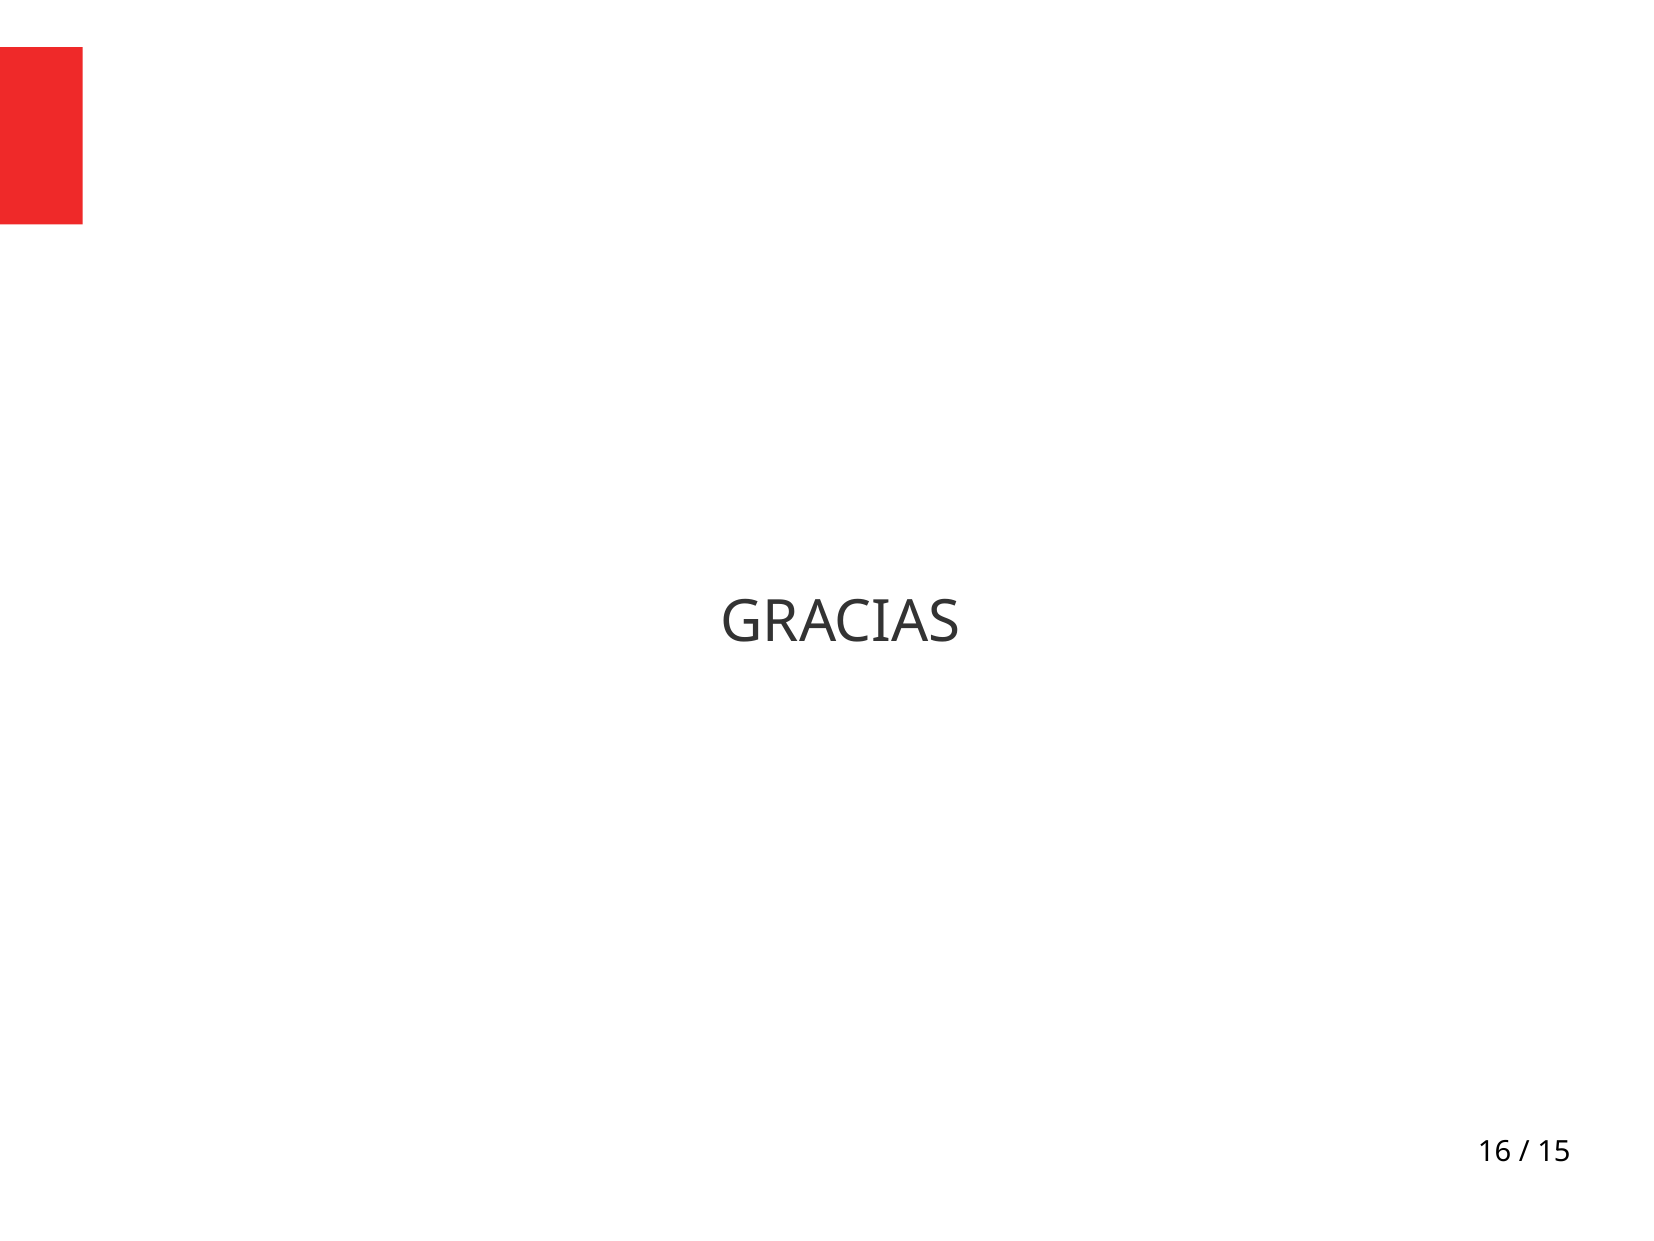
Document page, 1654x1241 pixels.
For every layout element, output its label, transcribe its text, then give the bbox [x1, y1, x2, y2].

list GRACIAS [649, 578, 1052, 686]
